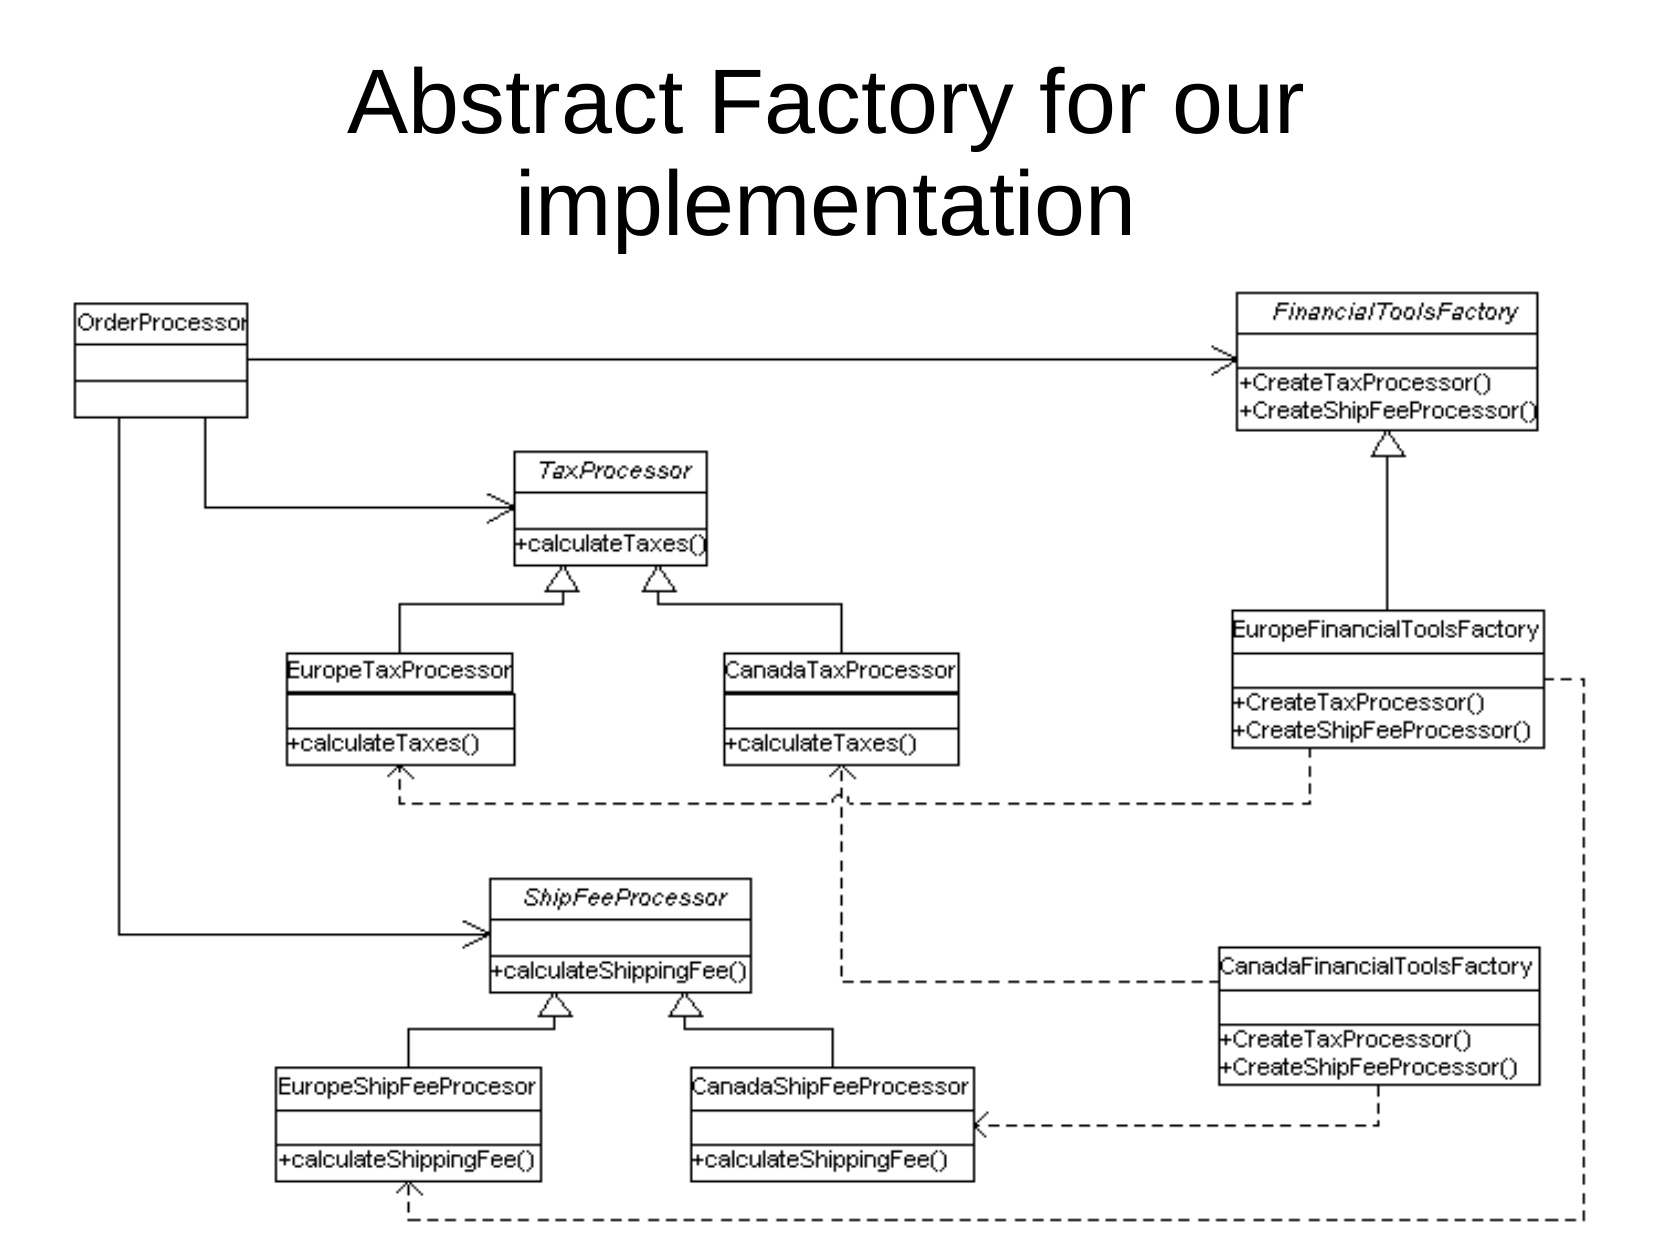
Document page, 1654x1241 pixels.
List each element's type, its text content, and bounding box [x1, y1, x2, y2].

title Abstract Factory for our implementation [82, 49, 1571, 257]
picture [70, 271, 1654, 1241]
